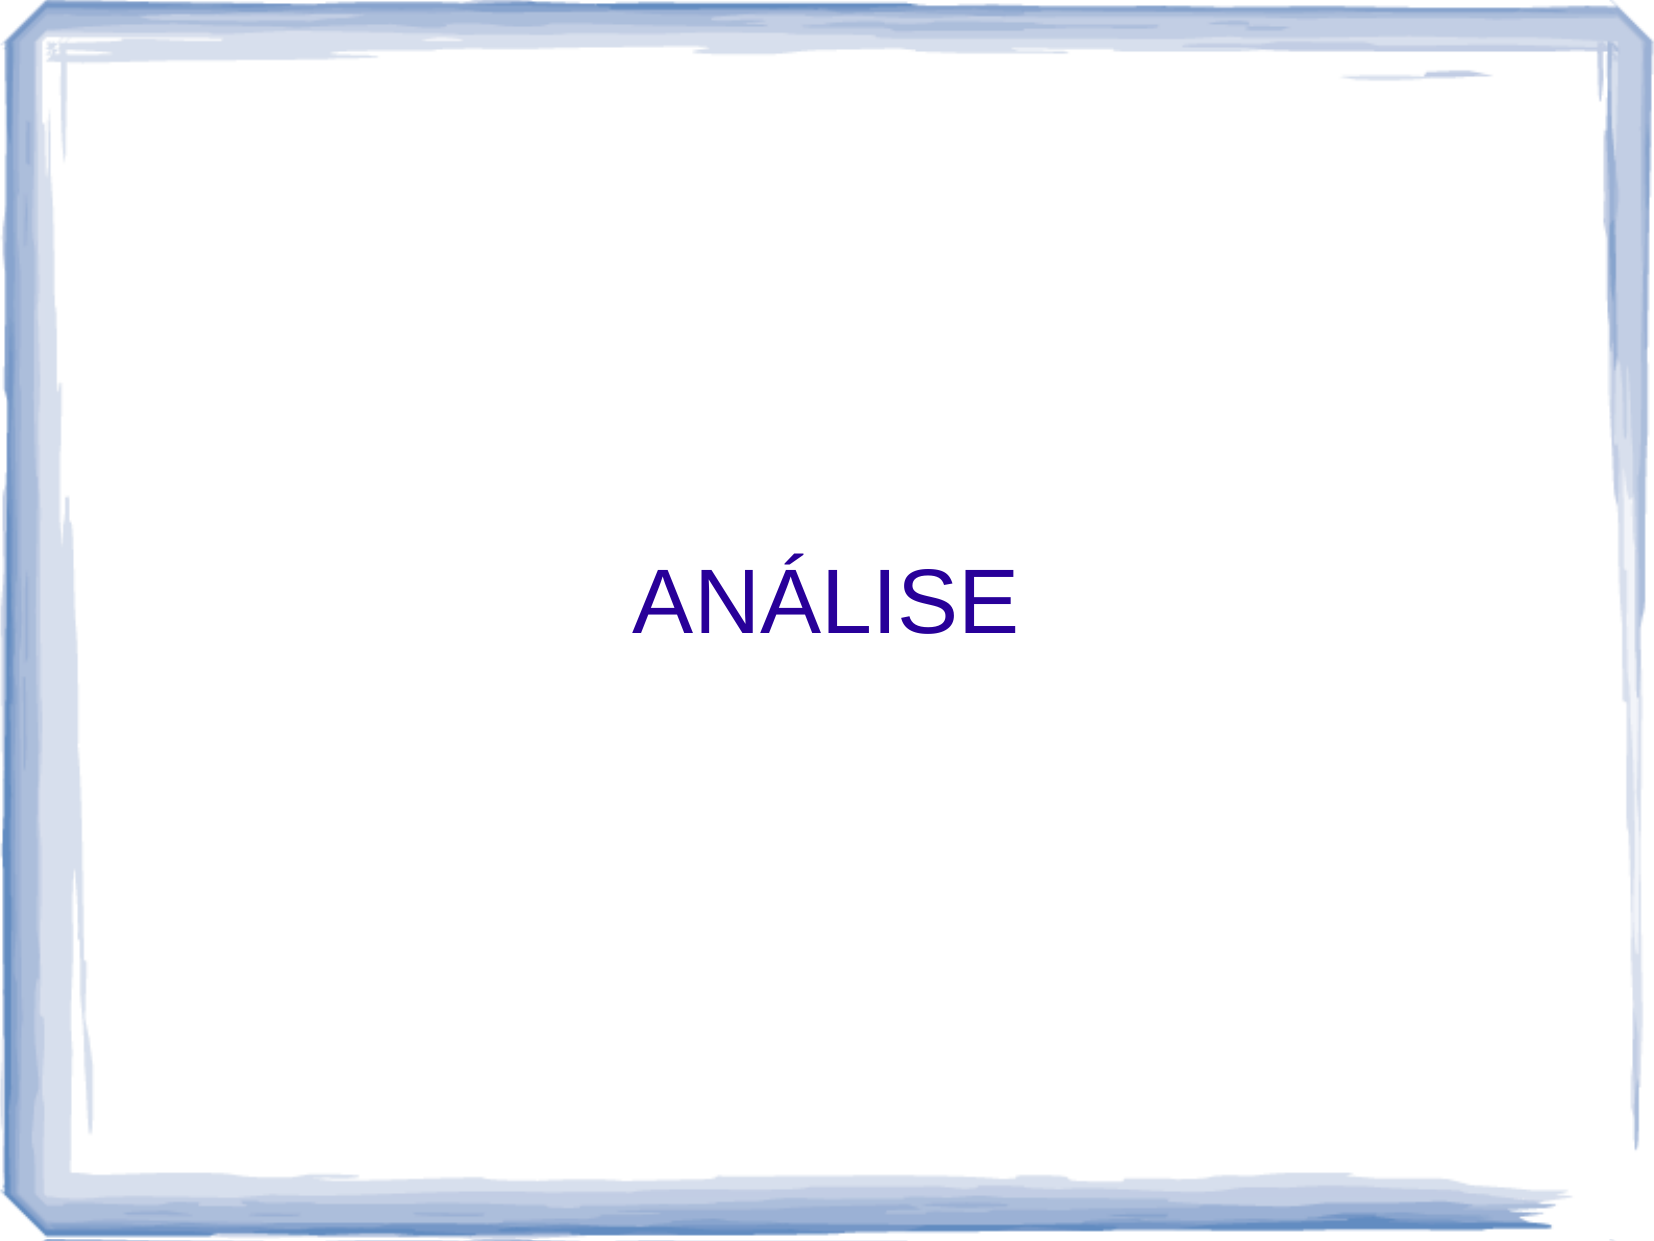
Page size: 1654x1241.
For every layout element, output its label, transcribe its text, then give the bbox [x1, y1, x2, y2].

picture [0, 0, 1654, 1241]
title ANÁLISE [82, 498, 1571, 706]
